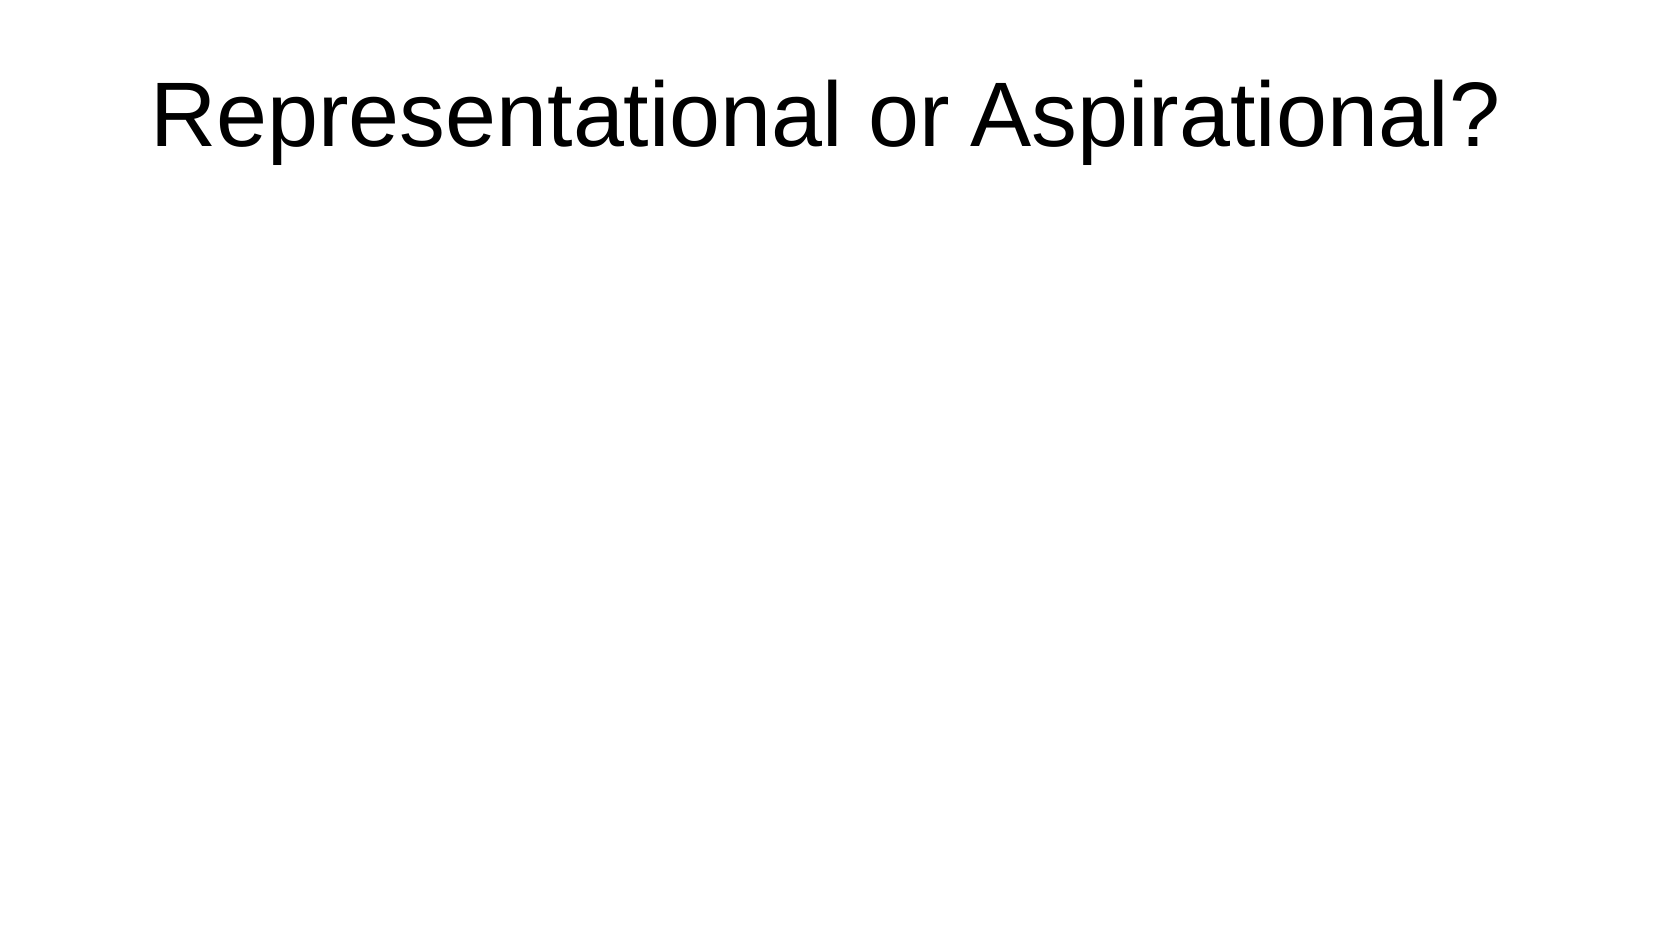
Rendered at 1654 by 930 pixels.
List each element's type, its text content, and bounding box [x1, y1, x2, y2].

title Representational or Aspirational? [82, 37, 1571, 193]
